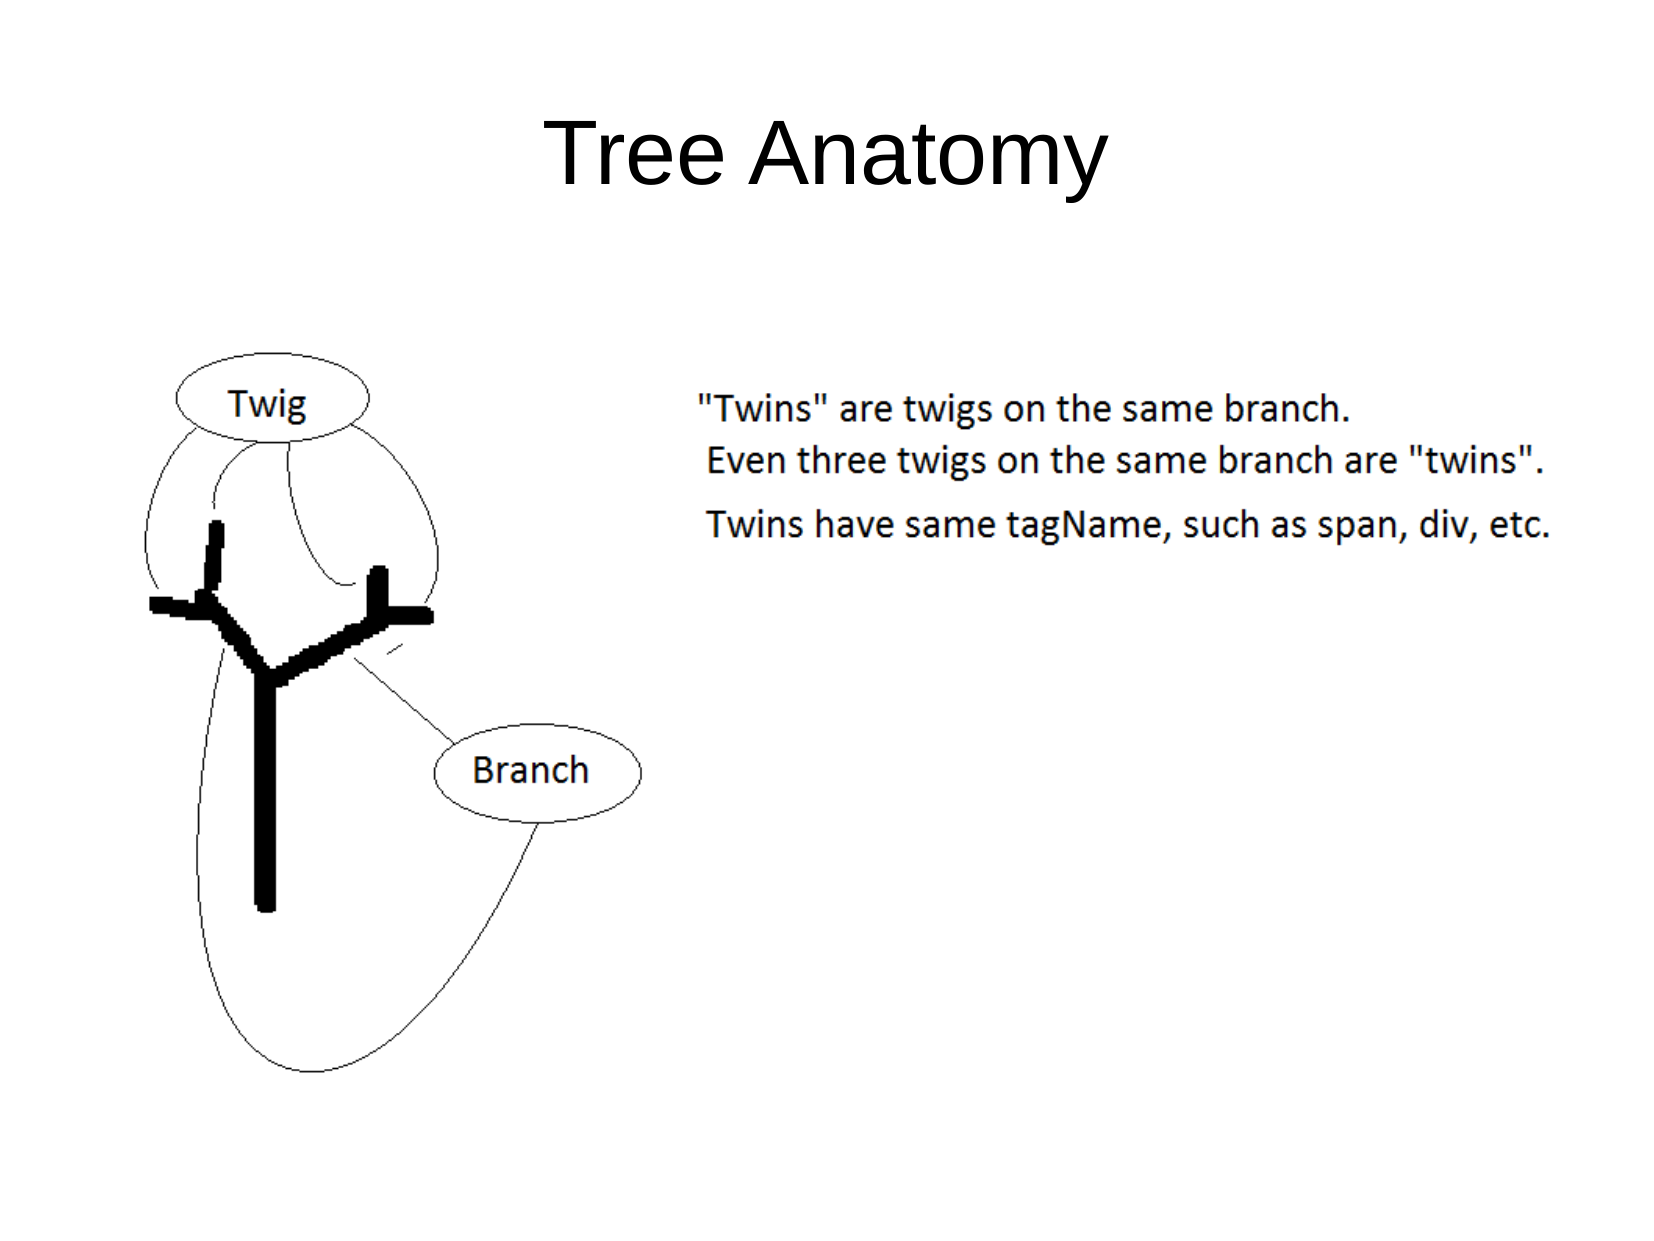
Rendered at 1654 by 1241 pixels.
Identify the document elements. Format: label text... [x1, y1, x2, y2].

title Tree Anatomy [82, 49, 1571, 257]
picture [59, 295, 1594, 1104]
